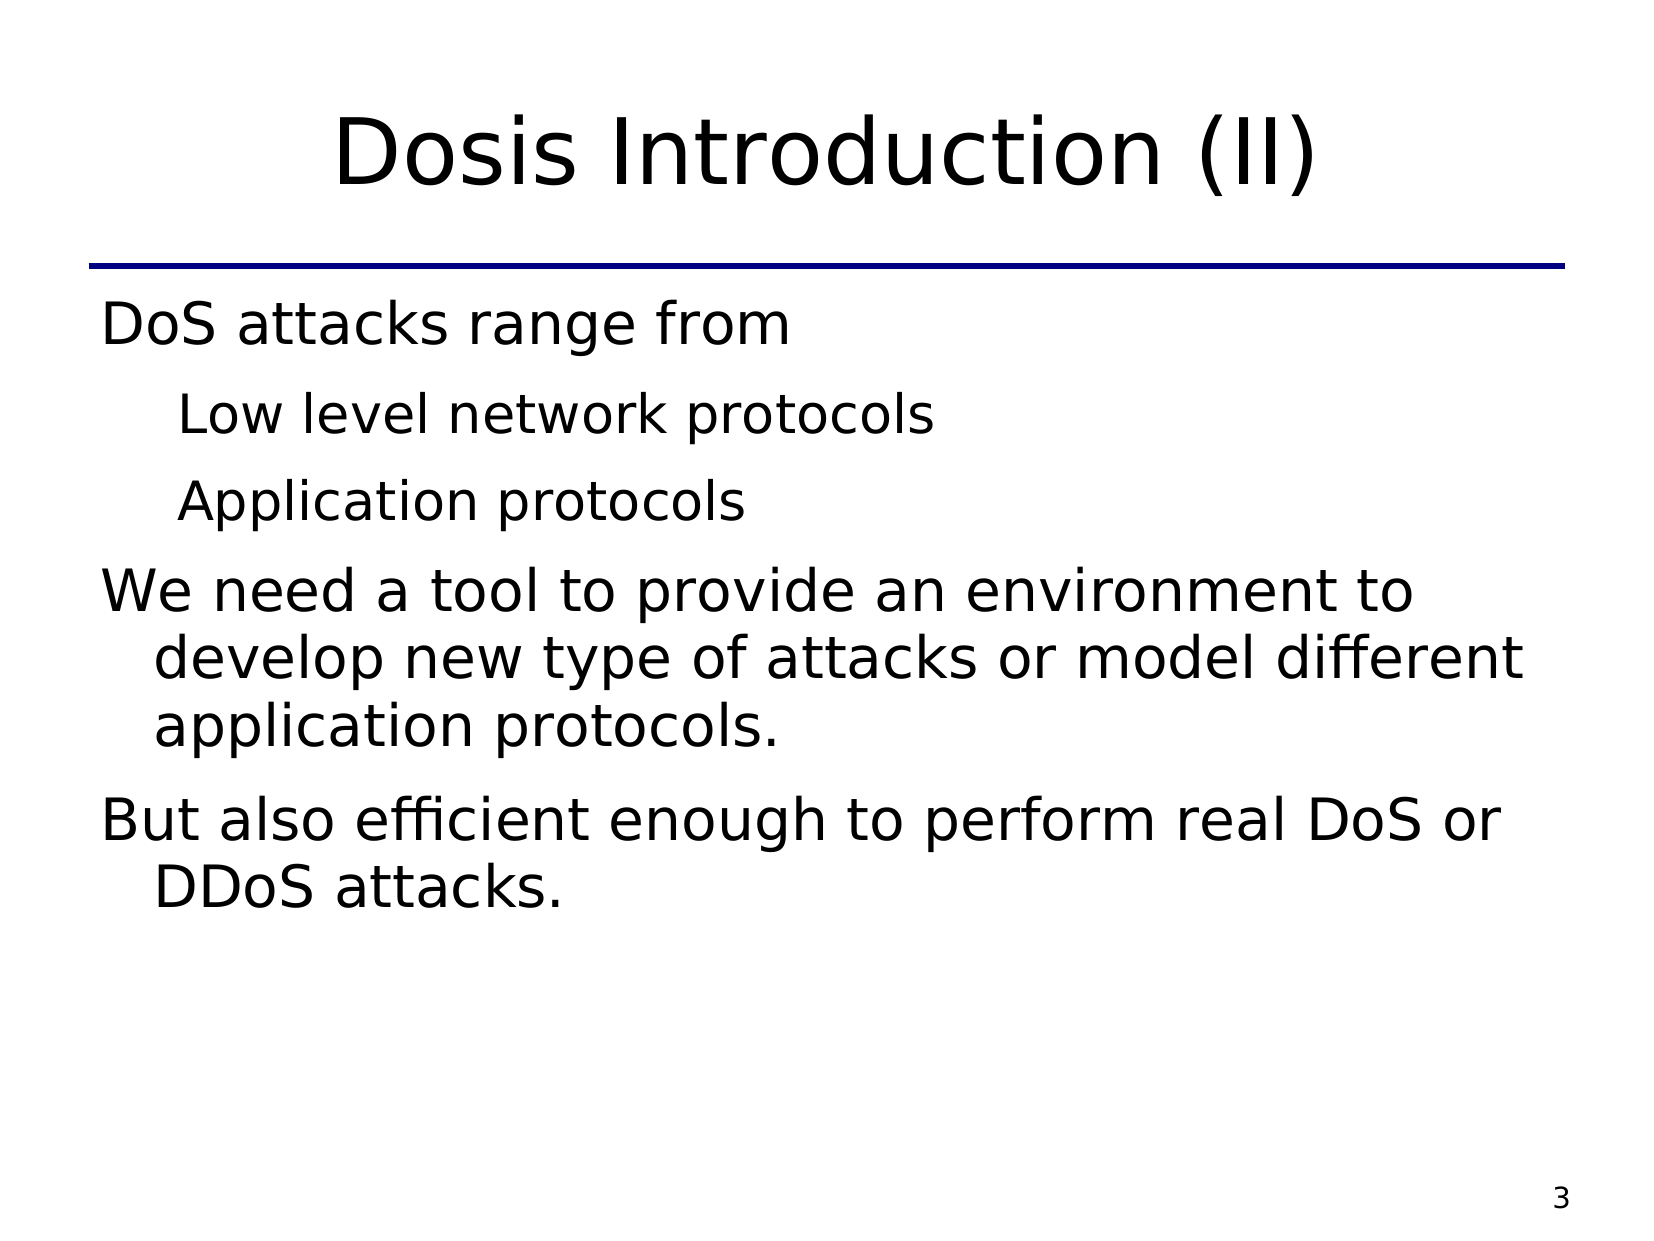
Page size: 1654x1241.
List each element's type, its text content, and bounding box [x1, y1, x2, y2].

list DoS attacks range from Low level network protocols Application protocols We need a tool to provide an environment to develop new type of attacks or model different application protocols. But also efficient enough to perform real DoS or DDoS attacks. [82, 290, 1571, 1109]
title Dosis Introduction (II) [82, 49, 1571, 257]
